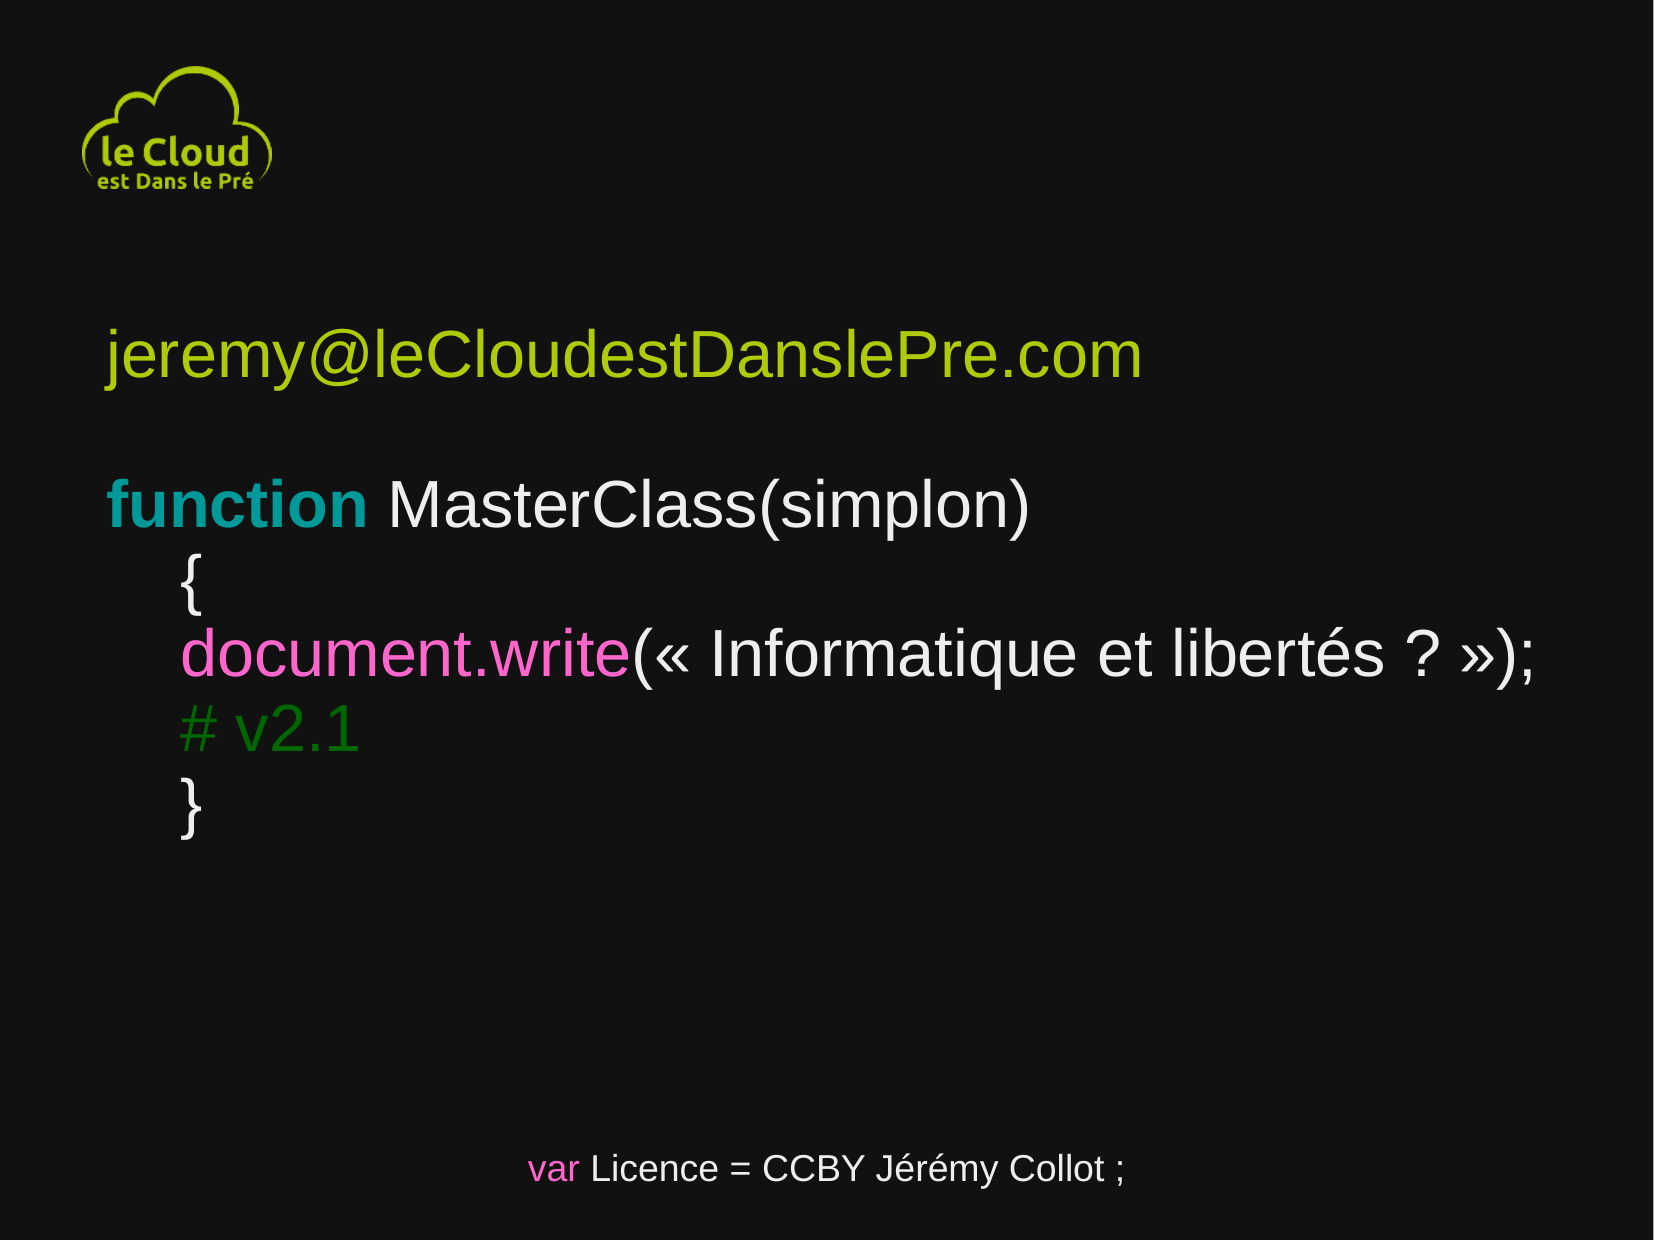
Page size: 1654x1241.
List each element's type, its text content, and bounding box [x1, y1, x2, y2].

picture [82, 66, 272, 189]
title jeremy@leCloudestDanslePre.com function MasterClass(simplon) { document.write(« Informatique et libertés ? »); # v2.1 } [106, 47, 1571, 1111]
title var Licence = CCBY Jérémy Collot ; [82, 1133, 1571, 1203]
